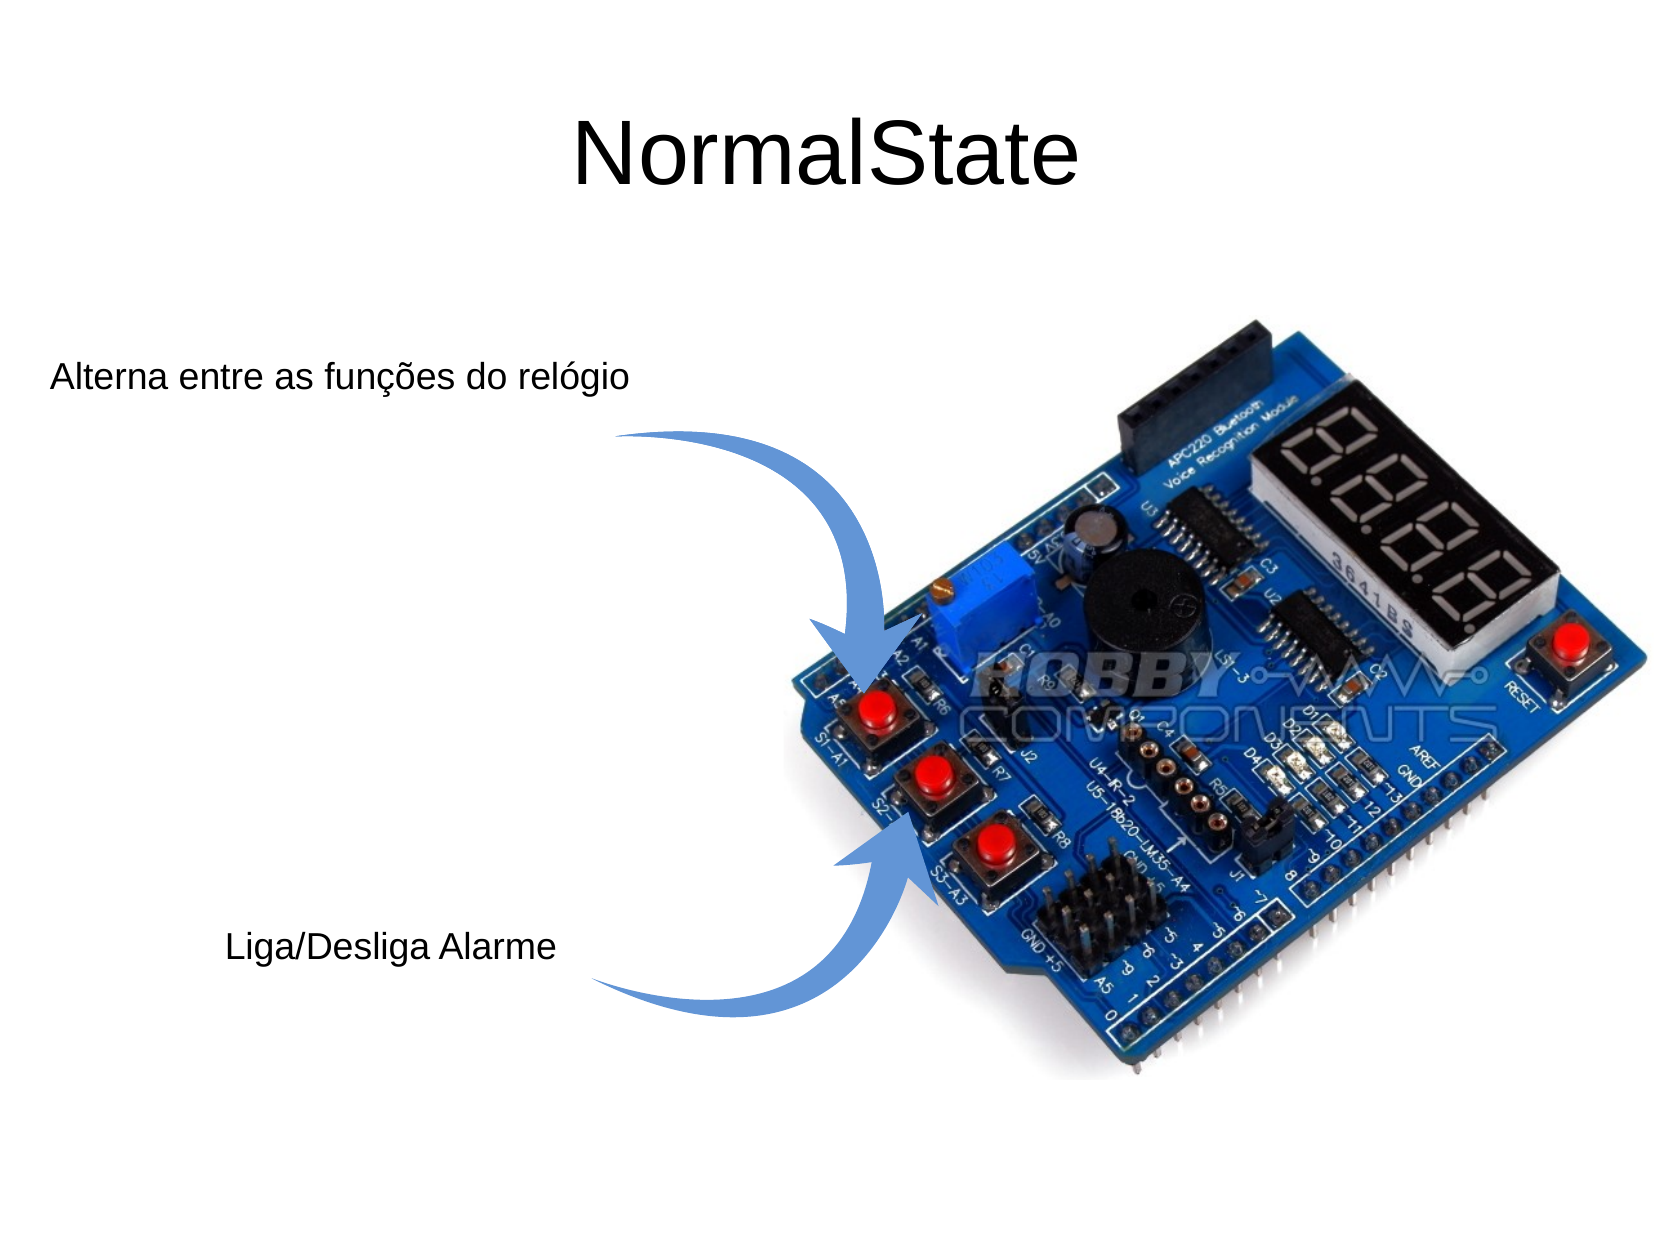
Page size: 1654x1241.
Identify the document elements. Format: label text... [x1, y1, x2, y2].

title NormalState [82, 49, 1571, 257]
text_box Alterna entre as funções do relógio [35, 348, 646, 406]
picture [578, 315, 1654, 1096]
text_box Liga/Desliga Alarme [210, 918, 572, 976]
